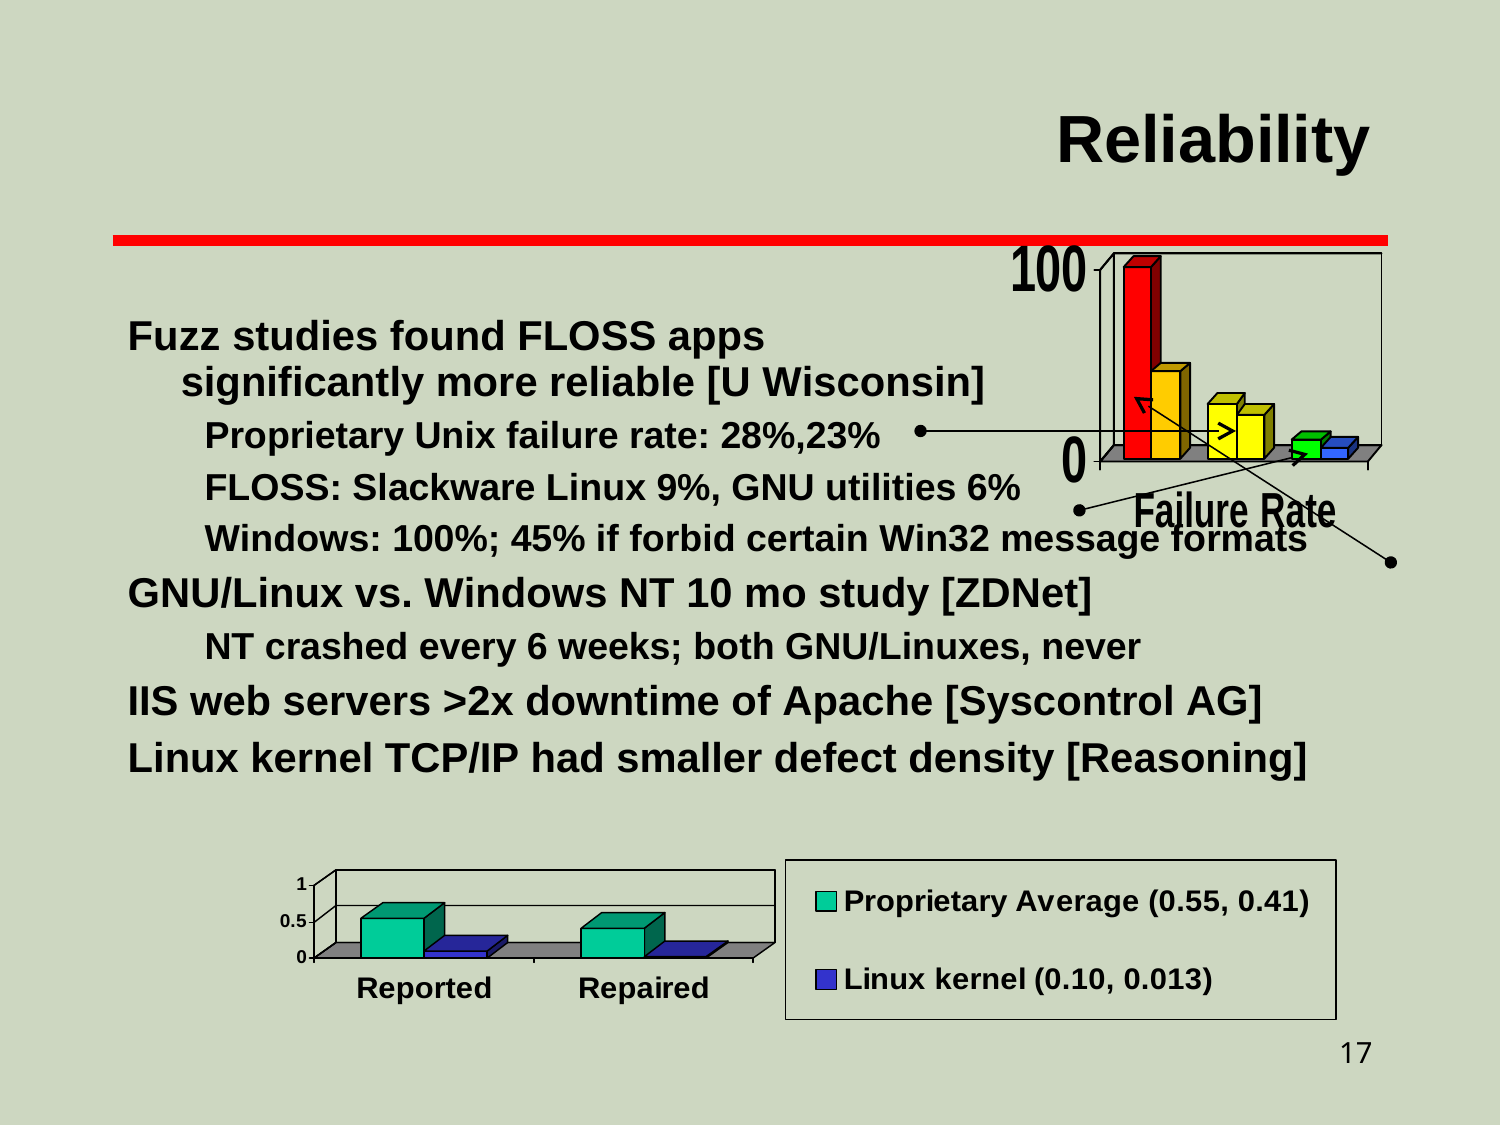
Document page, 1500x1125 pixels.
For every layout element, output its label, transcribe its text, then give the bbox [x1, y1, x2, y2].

title Reliability [90, 64, 1372, 215]
list Fuzz studies found FLOSS apps significantly more reliable [U Wisconsin] Proprietary Unix failure rate: 28%,23% FLOSS: Slackware Linux 9%, GNU utilities 6% Windows: 100%; 45% if forbid certain Win32 message formats GNU/Linux vs. Windows NT 10 mo study [ZDNet] NT crashed every 6 weeks; both GNU/Linuxes, never IIS web servers >2x downtime of Apache [Syscontrol AG] Linux kernel TCP/IP had smaller defect density [Reasoning] [110, 312, 1391, 1038]
chart [55, 847, 1372, 1038]
chart [920, 168, 1466, 602]
